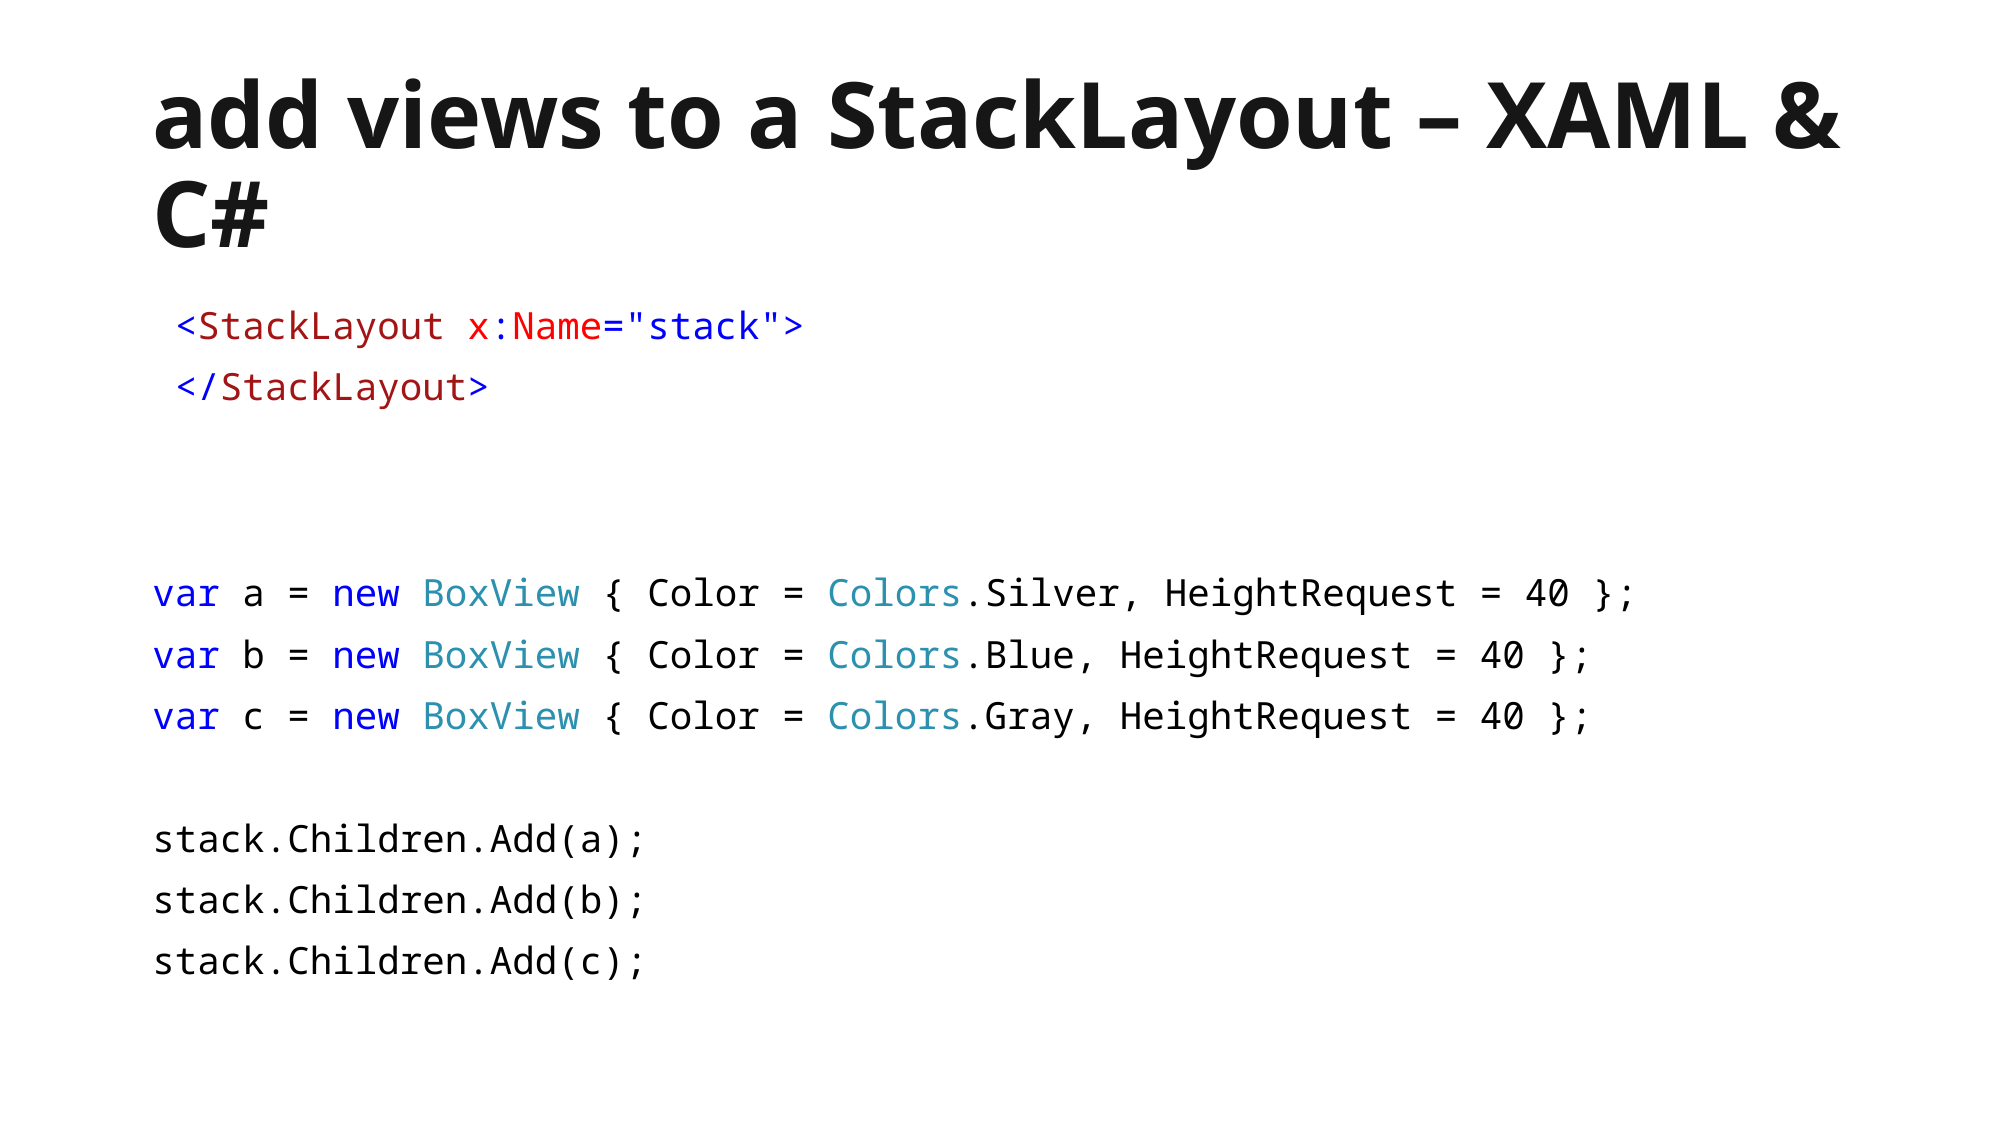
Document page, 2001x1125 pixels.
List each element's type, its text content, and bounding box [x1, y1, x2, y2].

list <StackLayout x:Name="stack"> </StackLayout> var a = new BoxView { Color = Colors.Silver, HeightRequest = 40 }; var b = new BoxView { Color = Colors.Blue, HeightRequest = 40 }; var c = new BoxView { Color = Colors.Gray, HeightRequest = 40 }; stack.Children.Add(a); stack.Children.Add(b); stack.Children.Add(c); [137, 299, 1863, 1014]
title add views to a StackLayout – XAML & C# [137, 59, 1863, 278]
